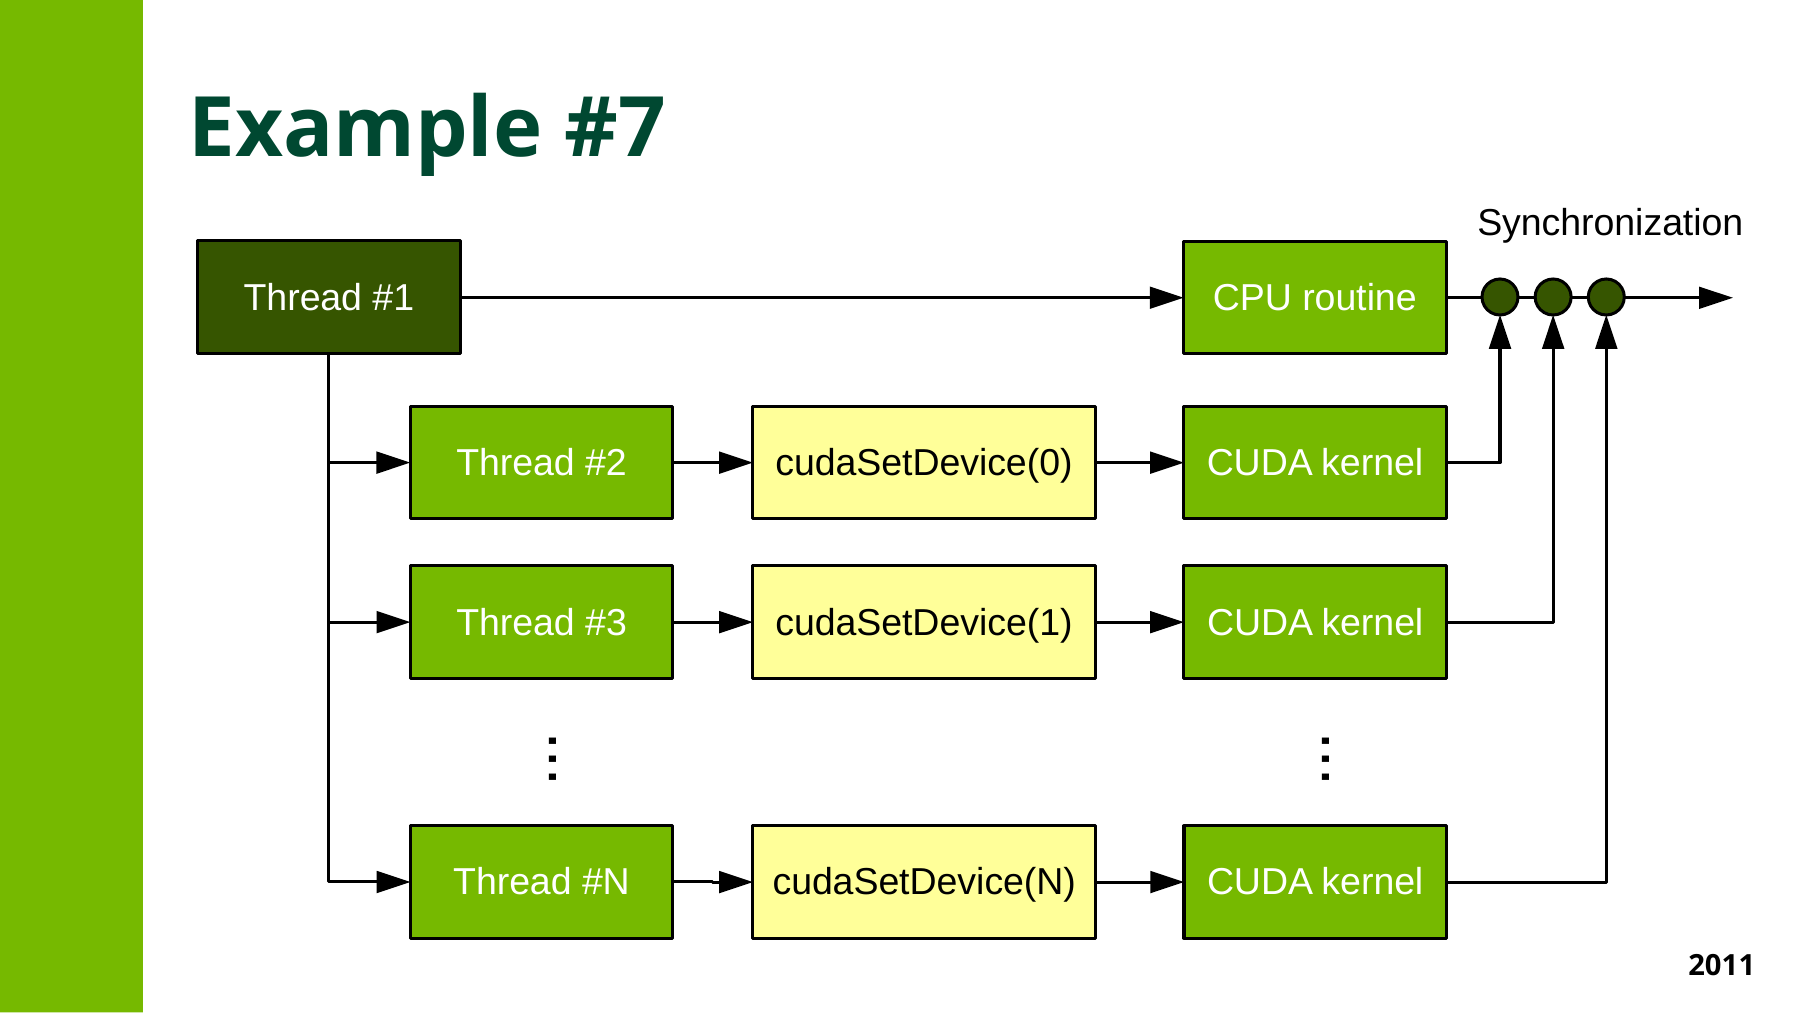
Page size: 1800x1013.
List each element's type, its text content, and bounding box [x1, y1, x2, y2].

text_box cudaSetDevice(0) [752, 406, 1096, 519]
text_box Thread #3 [410, 565, 673, 679]
text_box CUDA kernel [1183, 825, 1447, 939]
text_box [1481, 278, 1519, 315]
text_box cudaSetDevice(N) [752, 825, 1096, 939]
text_box ... [488, 716, 579, 802]
text_box [1535, 278, 1572, 315]
text_box Synchronization [1462, 193, 1759, 251]
text_box [1588, 278, 1625, 315]
text_box ... [1262, 716, 1352, 802]
text_box CUDA kernel [1183, 406, 1447, 519]
title Example #7 [188, 40, 1733, 211]
text_box Thread #N [410, 825, 673, 939]
text_box cudaSetDevice(1) [752, 565, 1096, 679]
text_box Thread #2 [410, 406, 673, 519]
text_box CUDA kernel [1183, 565, 1447, 679]
text_box Thread #1 [197, 240, 461, 354]
text_box CPU routine [1183, 241, 1447, 354]
